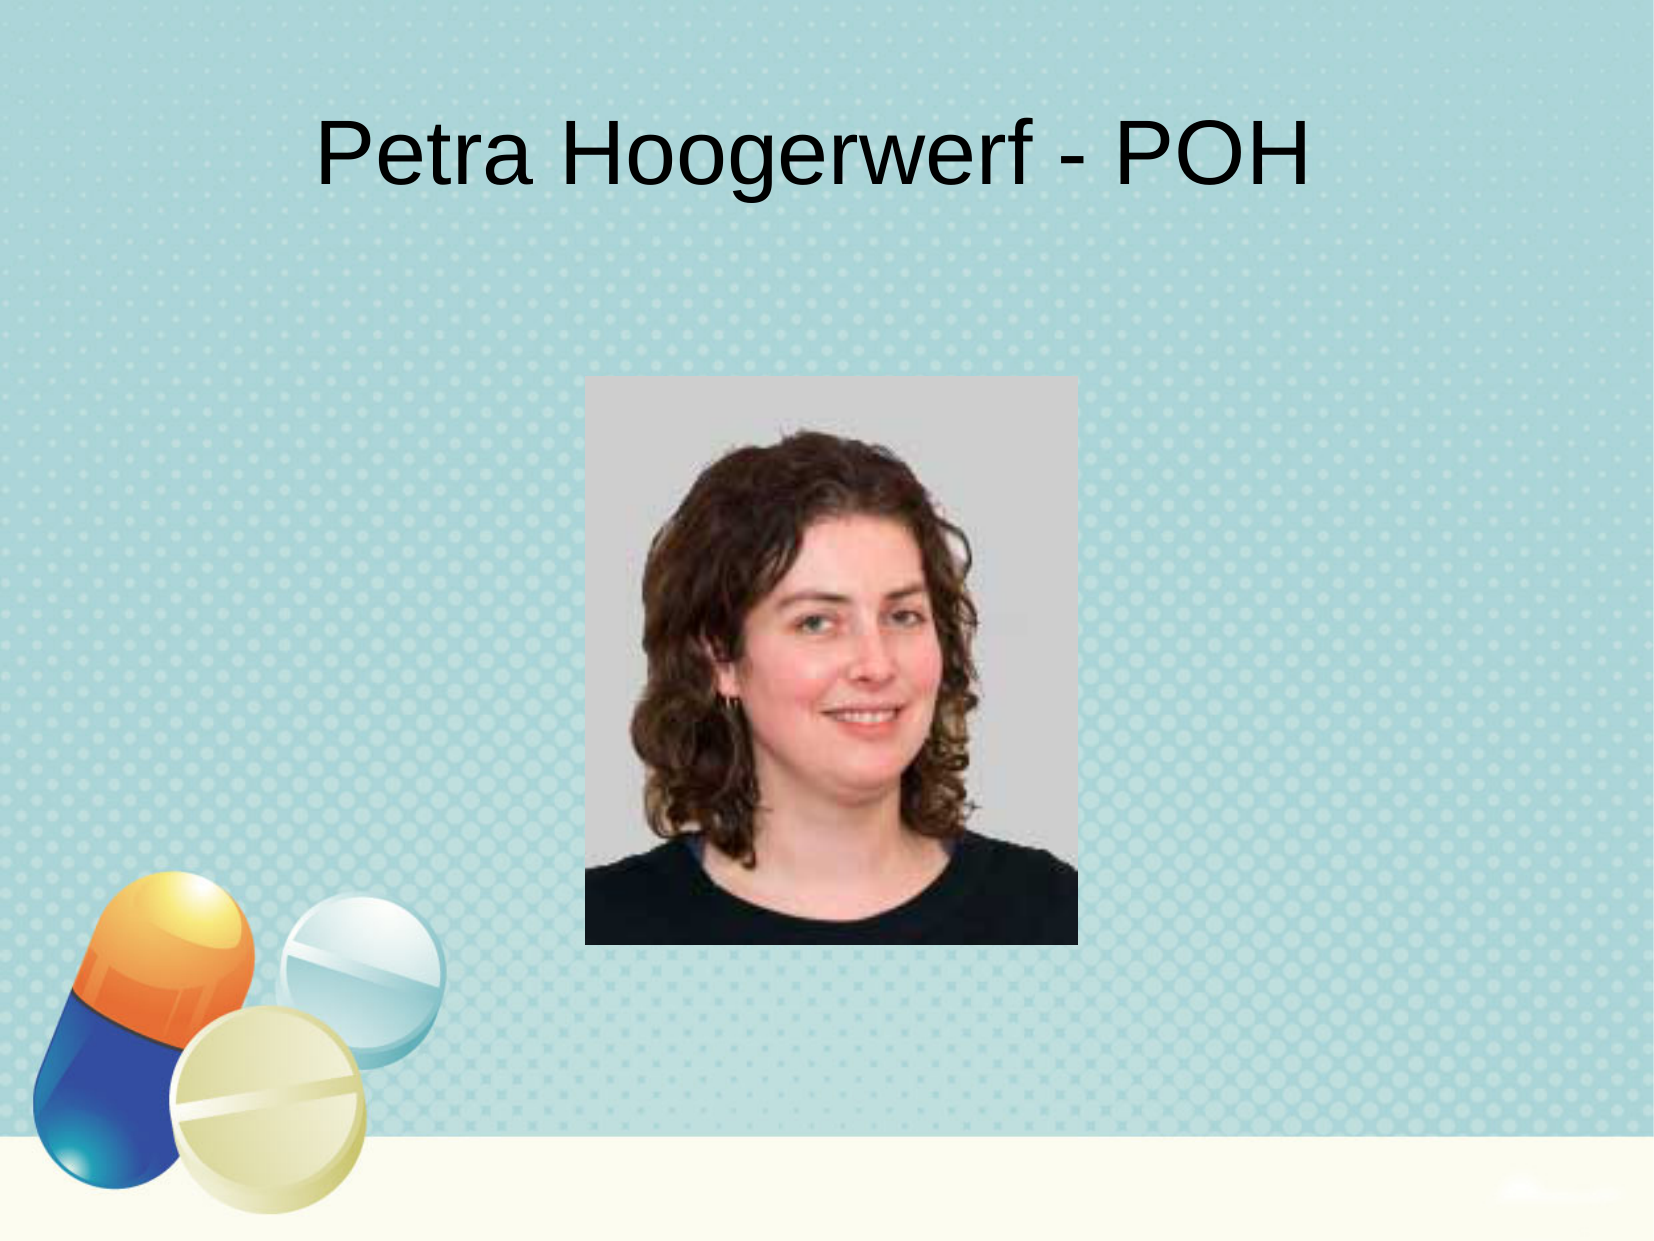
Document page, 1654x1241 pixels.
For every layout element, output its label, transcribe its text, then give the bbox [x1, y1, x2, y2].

picture [0, 0, 1654, 1241]
title Petra Hoogerwerf - POH [82, 49, 1571, 257]
